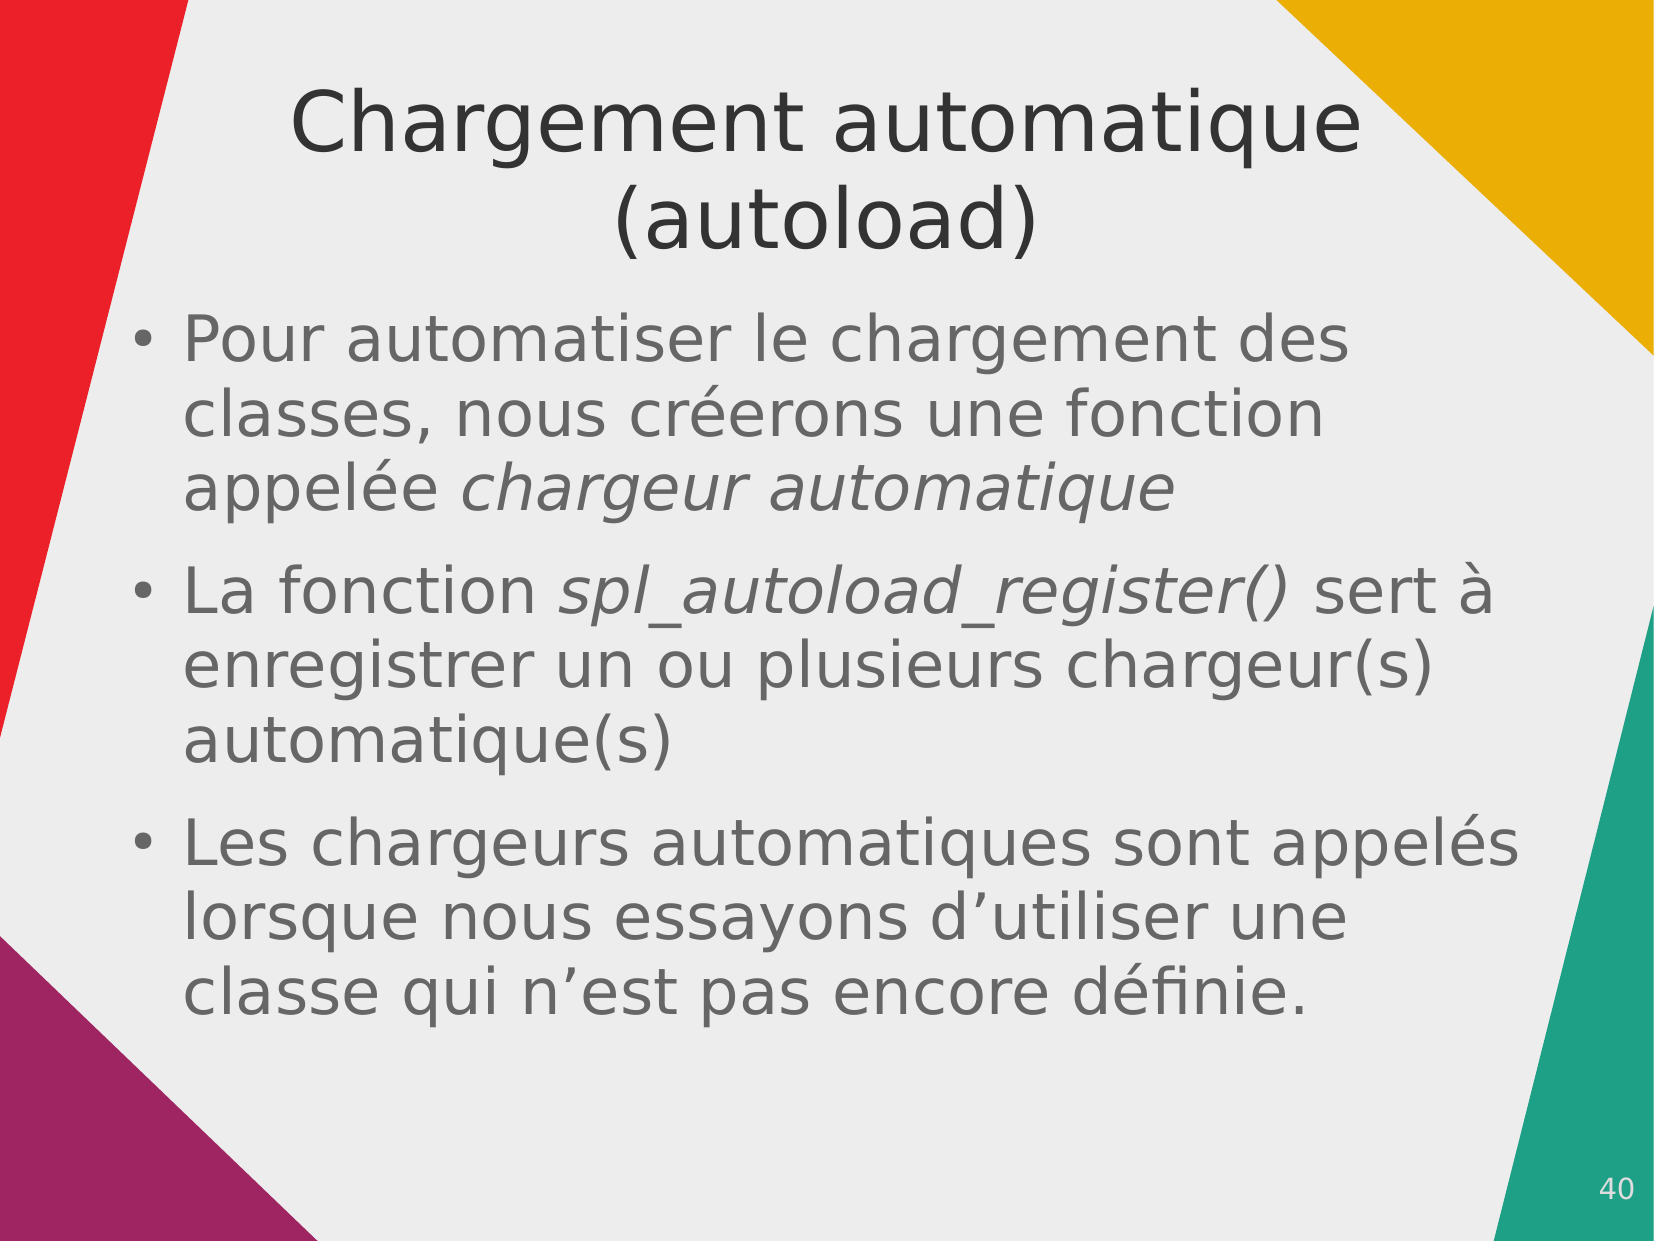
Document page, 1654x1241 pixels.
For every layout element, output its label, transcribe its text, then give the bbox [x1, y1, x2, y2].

title Chargement automatique (autoload) [114, 73, 1539, 271]
list Pour automatiser le chargement des classes, nous créerons une fonction appelée chargeur automatique La fonction spl_autoload_register() sert à enregistrer un ou plusieurs chargeur(s) automatique(s) Les chargeurs automatiques sont appelés lorsque nous essayons d’utiliser une classe qui n’est pas encore définie. [114, 302, 1539, 1033]
